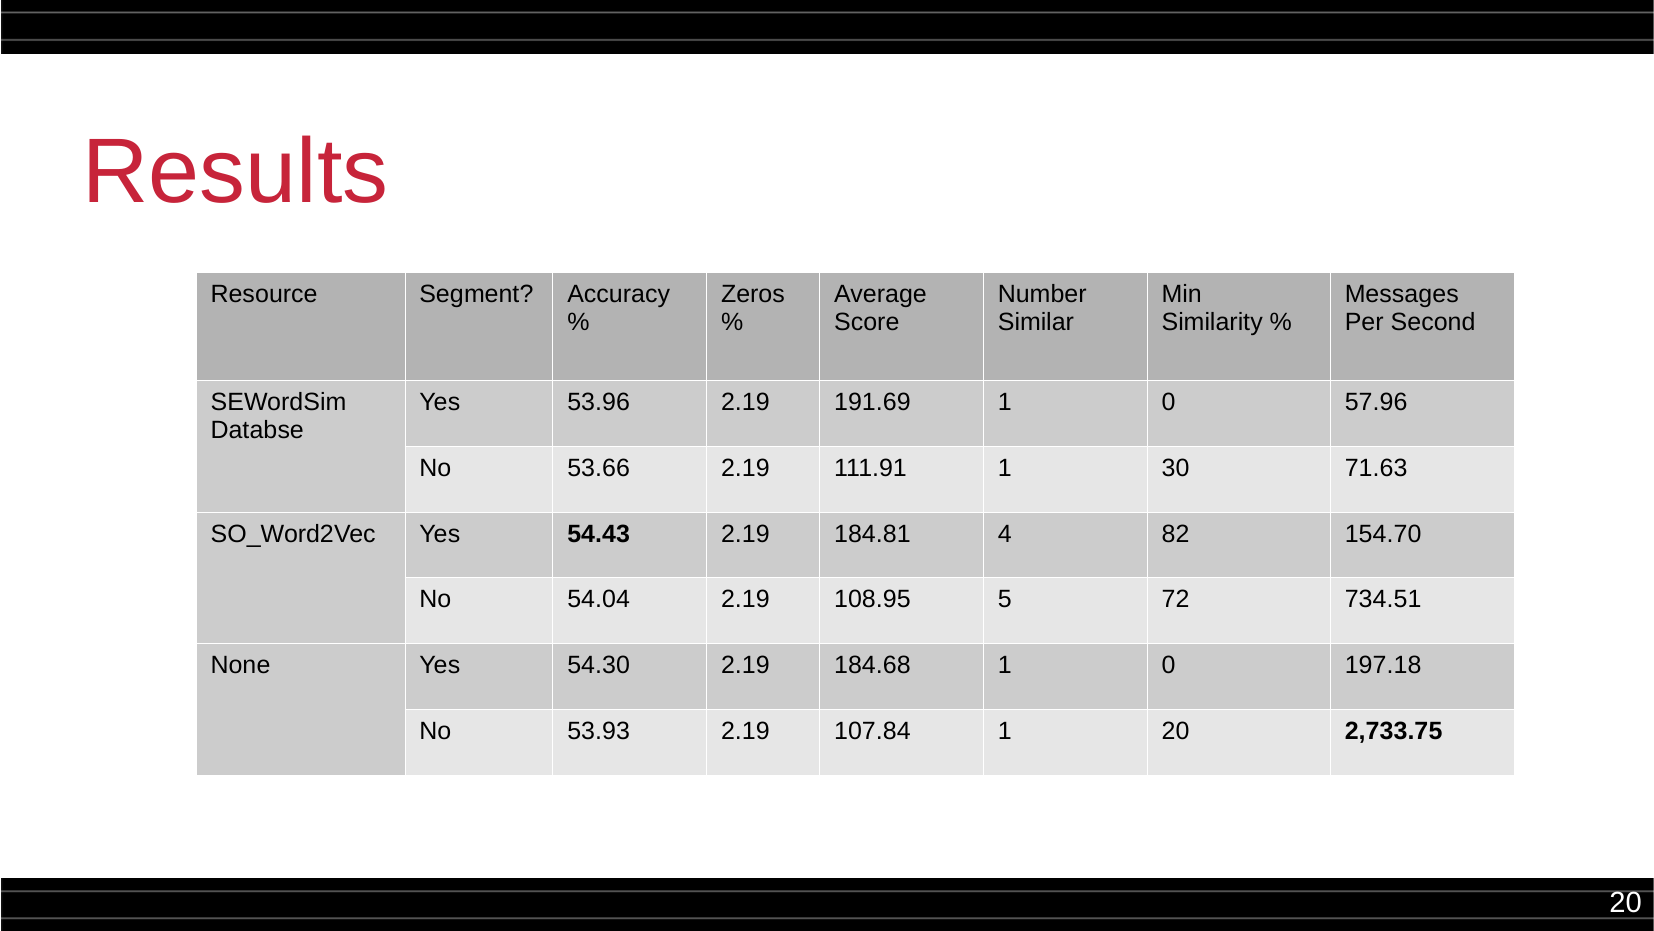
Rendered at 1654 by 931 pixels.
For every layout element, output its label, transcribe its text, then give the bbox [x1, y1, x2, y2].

table_cell 54.43 [553, 513, 706, 577]
table_cell 2.19 [707, 578, 819, 643]
table_cell 107.84 [820, 710, 983, 775]
table_cell 0 [1148, 381, 1330, 446]
title Results [82, 92, 1571, 249]
table_cell None [197, 644, 405, 775]
table_header Segment? [406, 273, 552, 380]
table_cell 2.19 [707, 644, 819, 709]
table_cell 2.19 [707, 381, 819, 446]
table_cell 72 [1148, 578, 1330, 643]
table_cell Yes [406, 381, 552, 446]
table_cell 2.19 [707, 447, 819, 512]
table_cell 154.70 [1331, 513, 1514, 577]
table_header Number Similar [984, 273, 1147, 380]
table_header Messages Per Second [1331, 273, 1514, 380]
table_cell 184.81 [820, 513, 983, 577]
table_cell 53.96 [553, 381, 706, 446]
table_cell 1 [984, 381, 1147, 446]
table_cell 1 [984, 710, 1147, 775]
picture [1, 0, 1654, 54]
table_cell 1 [984, 644, 1147, 709]
table_cell No [406, 710, 552, 775]
table_cell 197.18 [1331, 644, 1514, 709]
table_cell Yes [406, 513, 552, 577]
table_cell 2.19 [707, 513, 819, 577]
table_cell 2,733.75 [1331, 710, 1514, 775]
table_cell 191.69 [820, 381, 983, 446]
table_cell 5 [984, 578, 1147, 643]
table_cell 53.66 [553, 447, 706, 512]
table_cell 4 [984, 513, 1147, 577]
table_cell Yes [406, 644, 552, 709]
table_cell 20 [1148, 710, 1330, 775]
table_cell 0 [1148, 644, 1330, 709]
table_header Accuracy % [553, 273, 706, 380]
table_cell 53.93 [553, 710, 706, 775]
table_header Average Score [820, 273, 983, 380]
table_header Zeros % [707, 273, 819, 380]
table_cell 1 [984, 447, 1147, 512]
table_cell 57.96 [1331, 381, 1514, 446]
picture [1, 878, 1654, 931]
table_header Resource [197, 273, 405, 380]
table_cell SO_Word2Vec [197, 513, 405, 643]
table_cell No [406, 578, 552, 643]
table_cell No [406, 447, 552, 512]
table_header Min Similarity % [1148, 273, 1330, 380]
table_cell 734.51 [1331, 578, 1514, 643]
table_cell 2.19 [707, 710, 819, 775]
table_cell 54.30 [553, 644, 706, 709]
table_cell 30 [1148, 447, 1330, 512]
table_cell 184.68 [820, 644, 983, 709]
table_cell SEWordSim Databse [197, 381, 405, 512]
table_cell 54.04 [553, 578, 706, 643]
table_cell 111.91 [820, 447, 983, 512]
table_cell 71.63 [1331, 447, 1514, 512]
table_cell 82 [1148, 513, 1330, 577]
table_cell 108.95 [820, 578, 983, 643]
